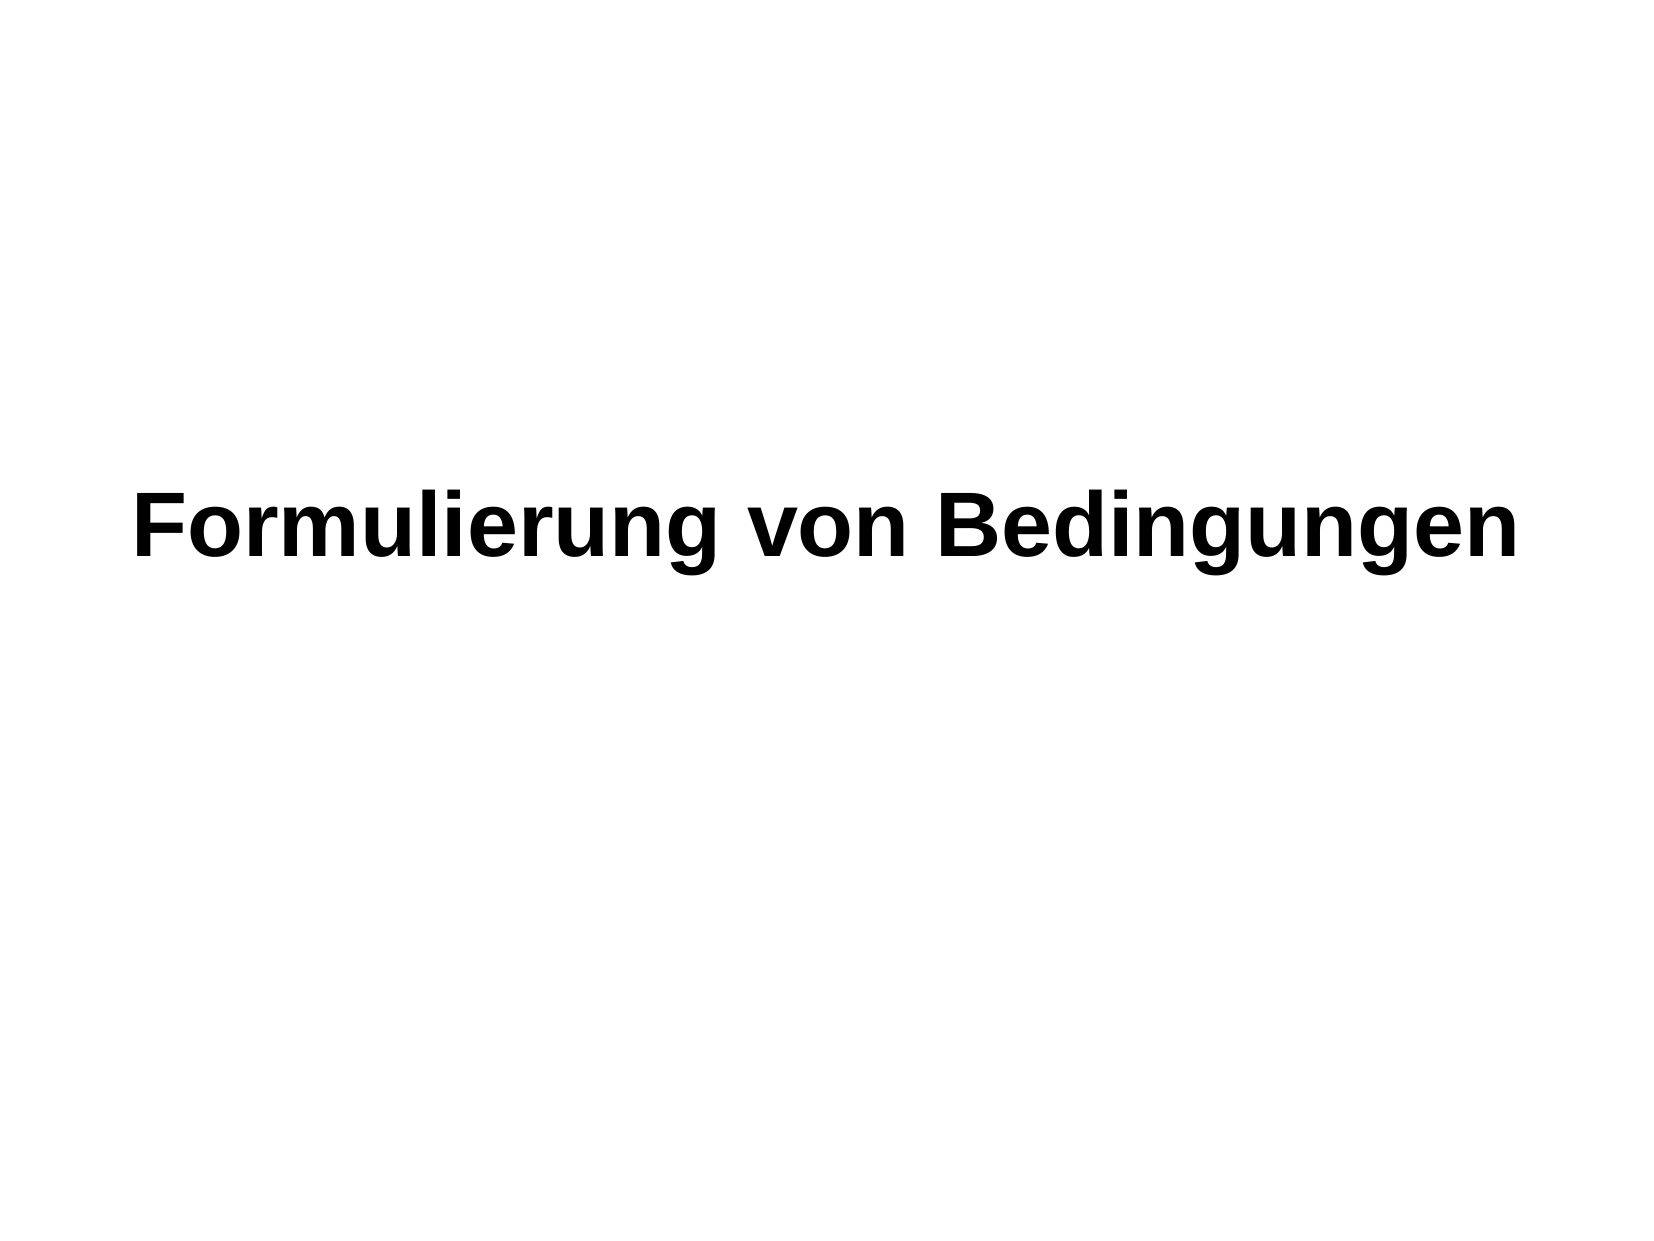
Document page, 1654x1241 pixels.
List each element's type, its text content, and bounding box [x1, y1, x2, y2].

title Formulierung von Bedingungen [82, 421, 1571, 629]
